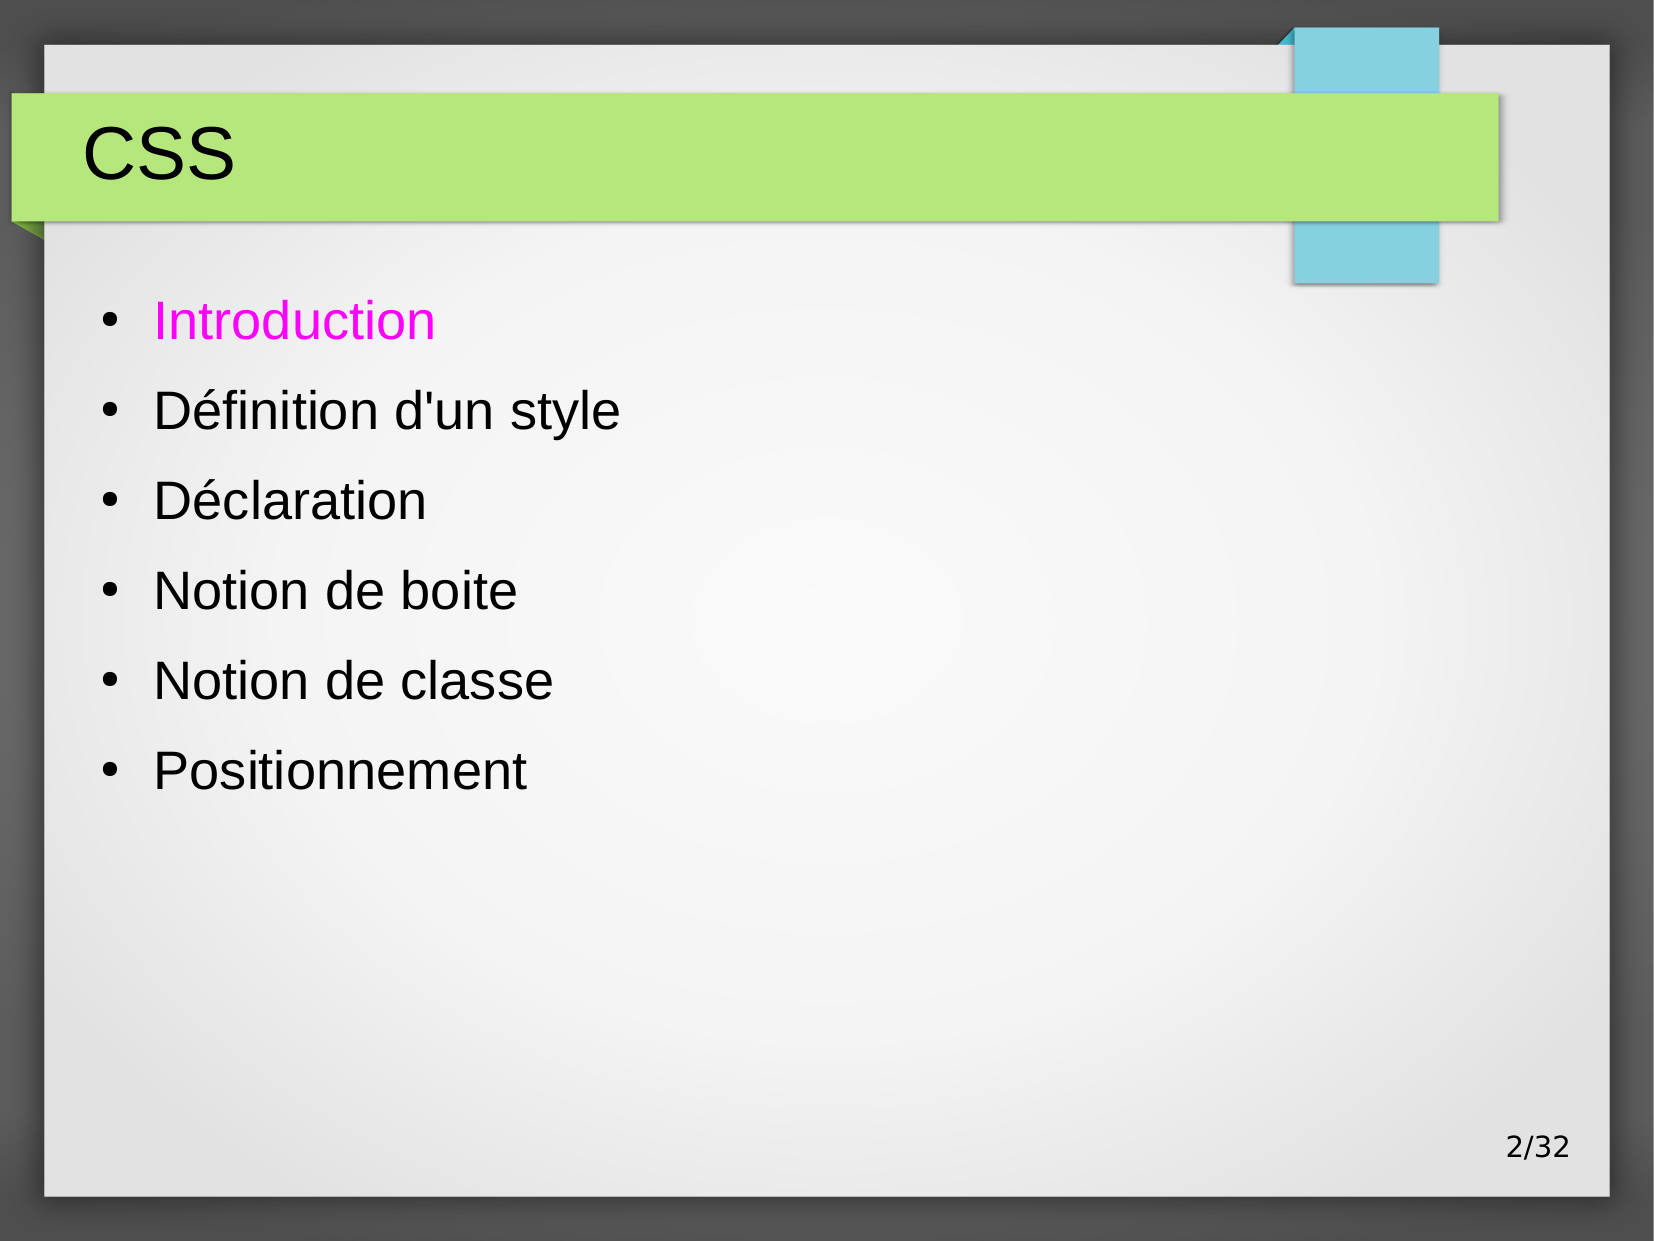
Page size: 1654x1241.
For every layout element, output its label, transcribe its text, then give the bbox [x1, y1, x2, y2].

title CSS [82, 94, 1264, 213]
list Introduction Définition d'un style Déclaration Notion de boite Notion de classe Positionnement [82, 290, 1571, 1115]
picture [0, 0, 1654, 1241]
